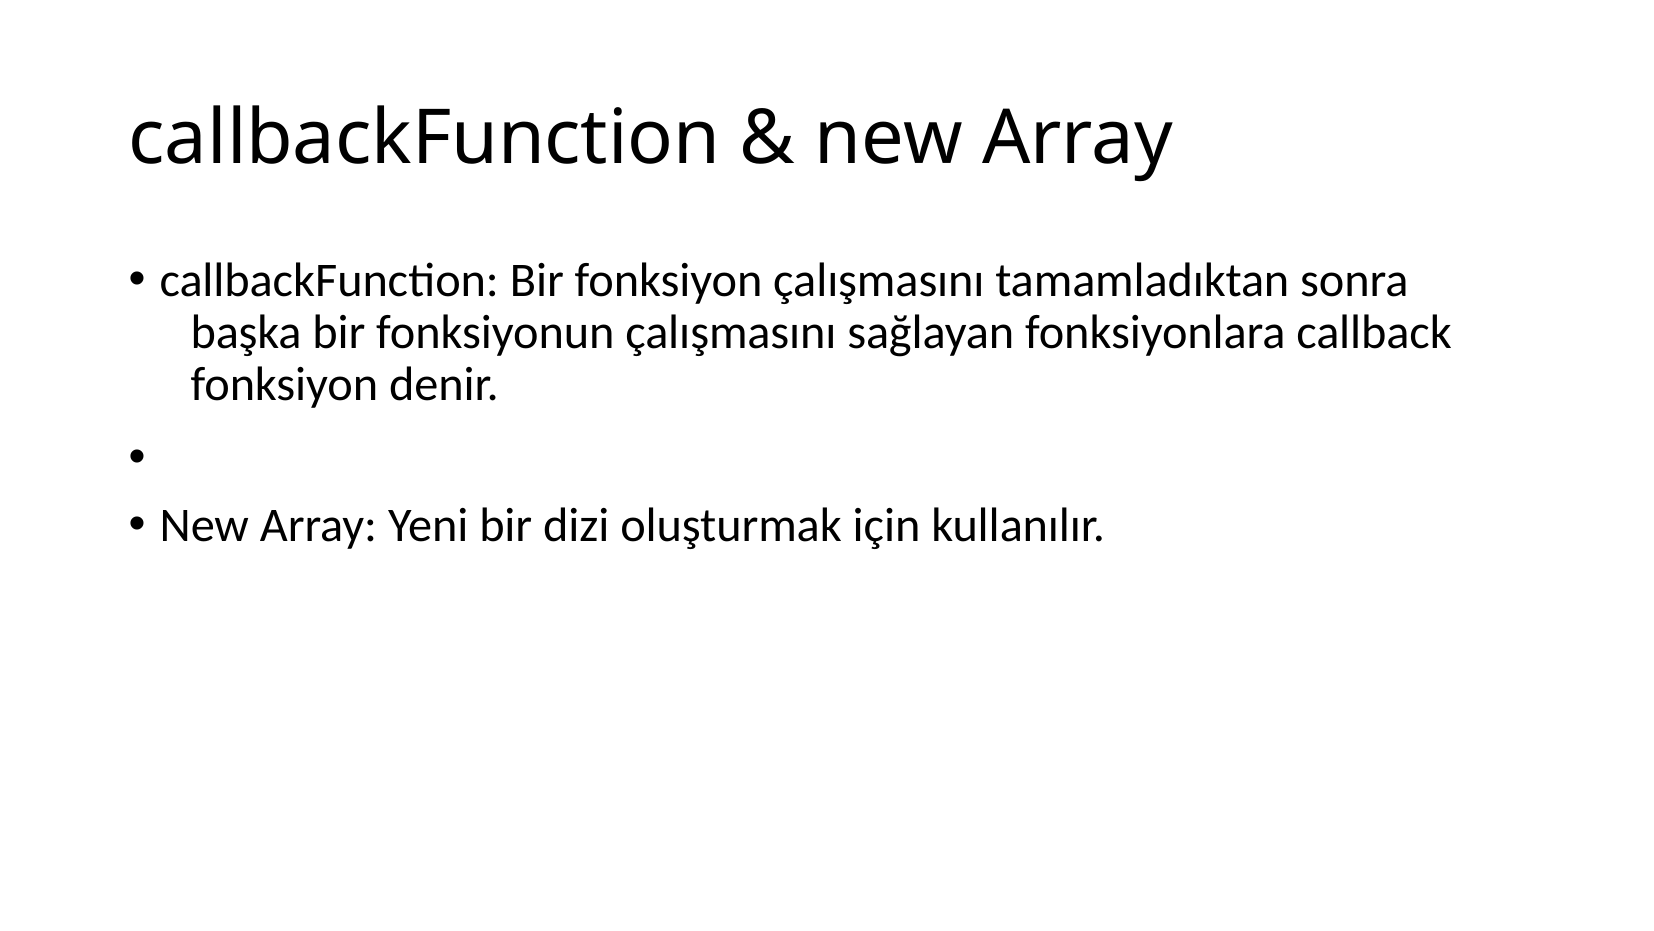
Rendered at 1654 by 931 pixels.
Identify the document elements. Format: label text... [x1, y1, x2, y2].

list callbackFunction: Bir fonksiyon çalışmasını tamamladıktan sonra başka bir fonksiyonun çalışmasını sağlayan fonksiyonlara callback fonksiyon denir. New Array: Yeni bir dizi oluşturmak için kullanılır. [113, 247, 1540, 838]
title callbackFunction & new Array [113, 49, 1540, 230]
